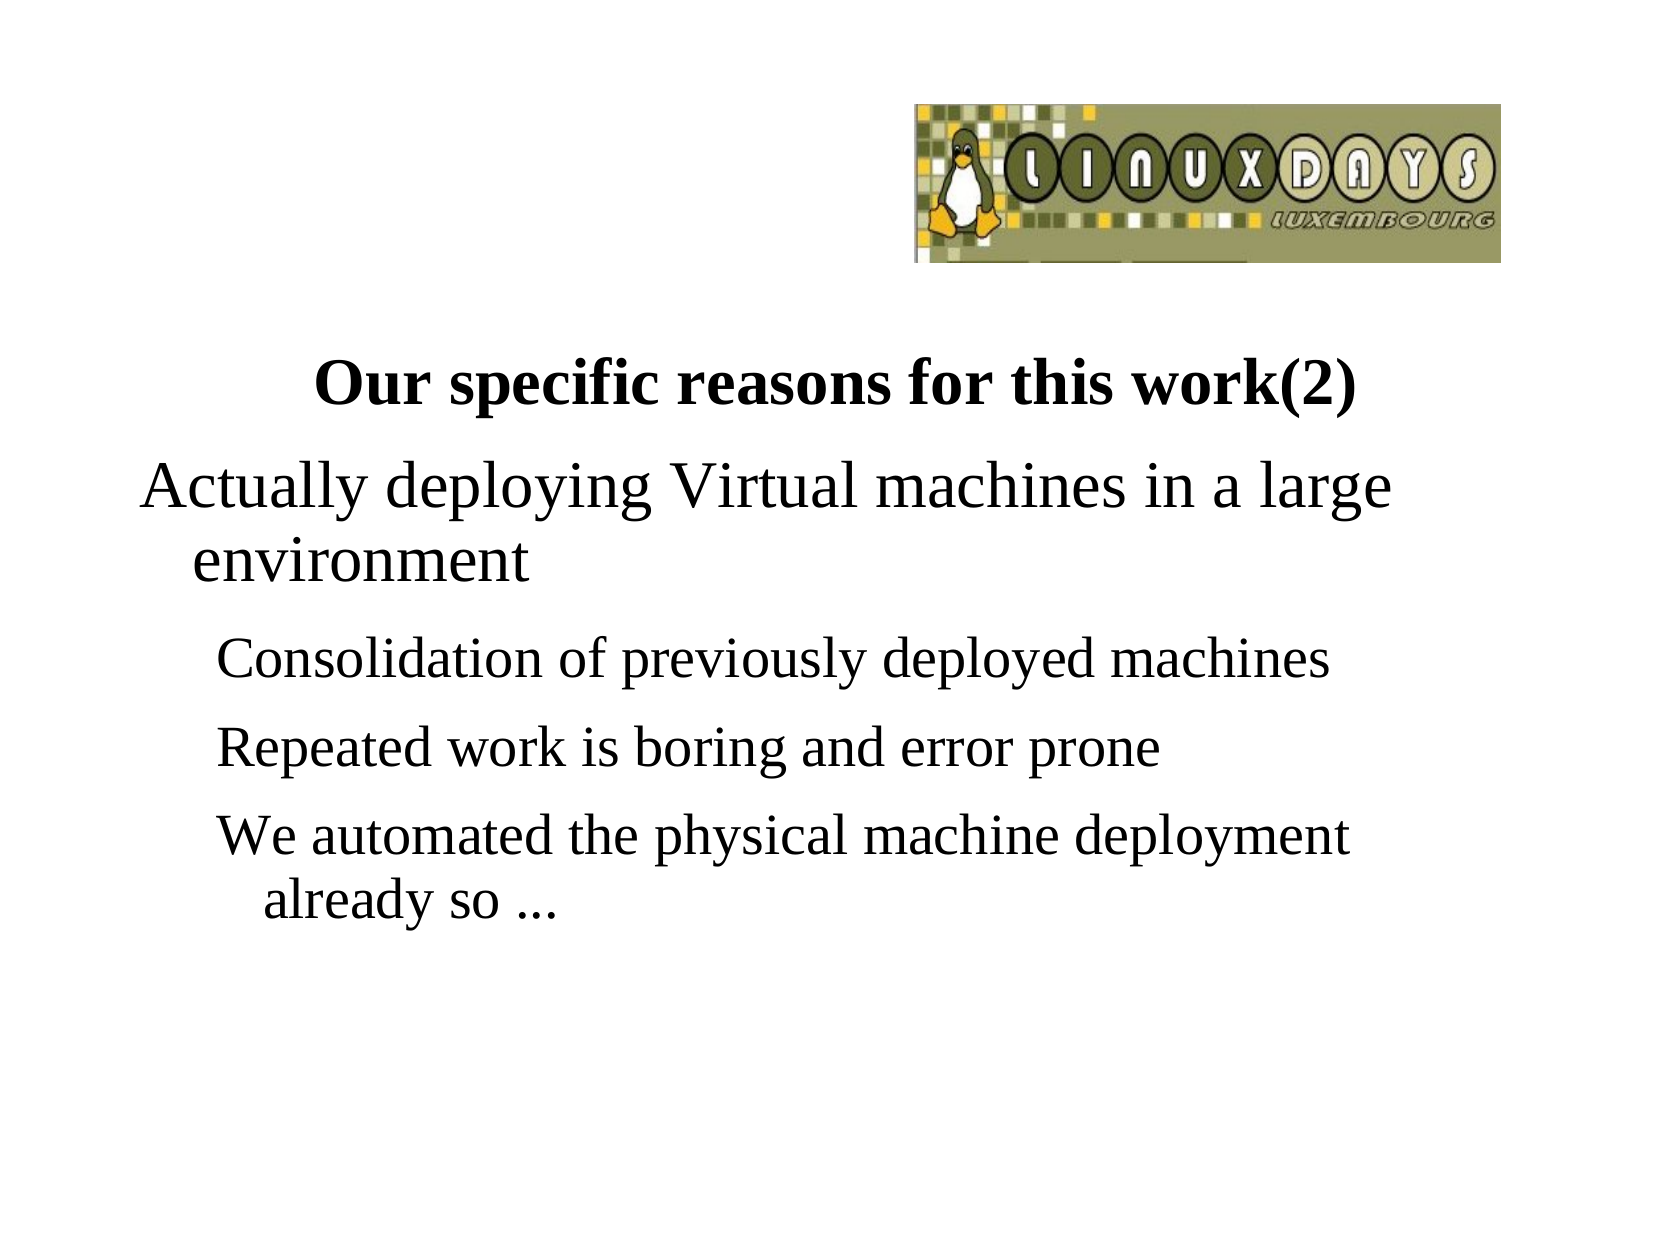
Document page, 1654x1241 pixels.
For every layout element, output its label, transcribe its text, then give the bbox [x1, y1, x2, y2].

picture [914, 104, 1501, 263]
list Our specific reasons for this work(2) Actually deploying Virtual machines in a large environment Consolidation of previously deployed machines Repeated work is boring and error prone We automated the physical machine deployment already so ... [121, 344, 1534, 1127]
